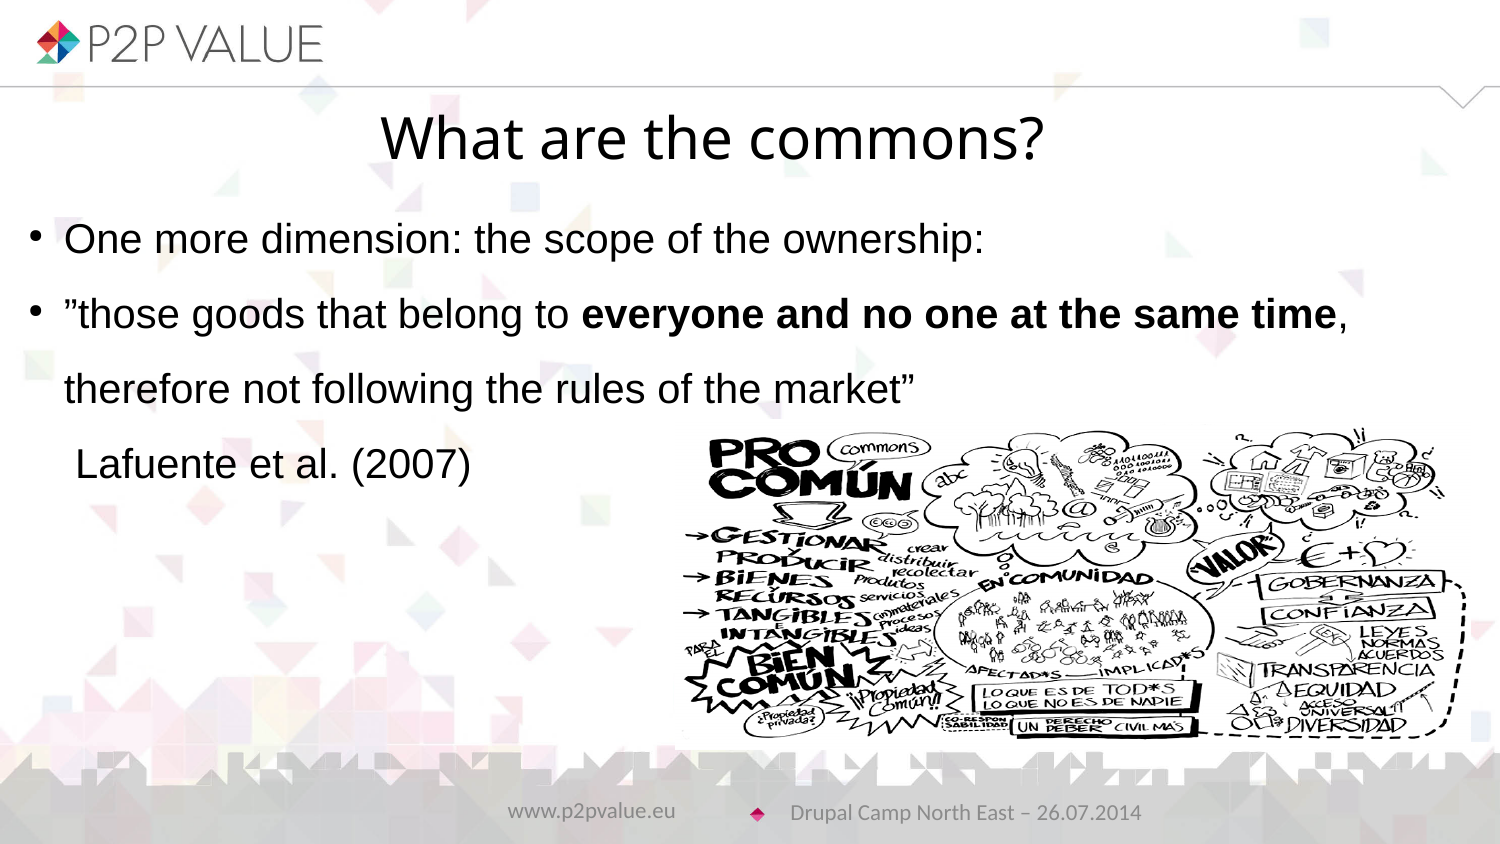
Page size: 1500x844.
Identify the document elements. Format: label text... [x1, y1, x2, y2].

picture [0, 0, 1500, 844]
text_box Drupal Camp North East – 26.07.2014 [777, 788, 1470, 834]
title What are the commons? [60, 92, 1366, 180]
subtitle One more dimension: the scope of the ownership: ”those goods that belong to everyone and no one at the same time, therefore not following the rules of the market” Lafuente et al. (2007) [15, 180, 1496, 736]
text_box www.p2pvalue.eu [501, 789, 720, 829]
